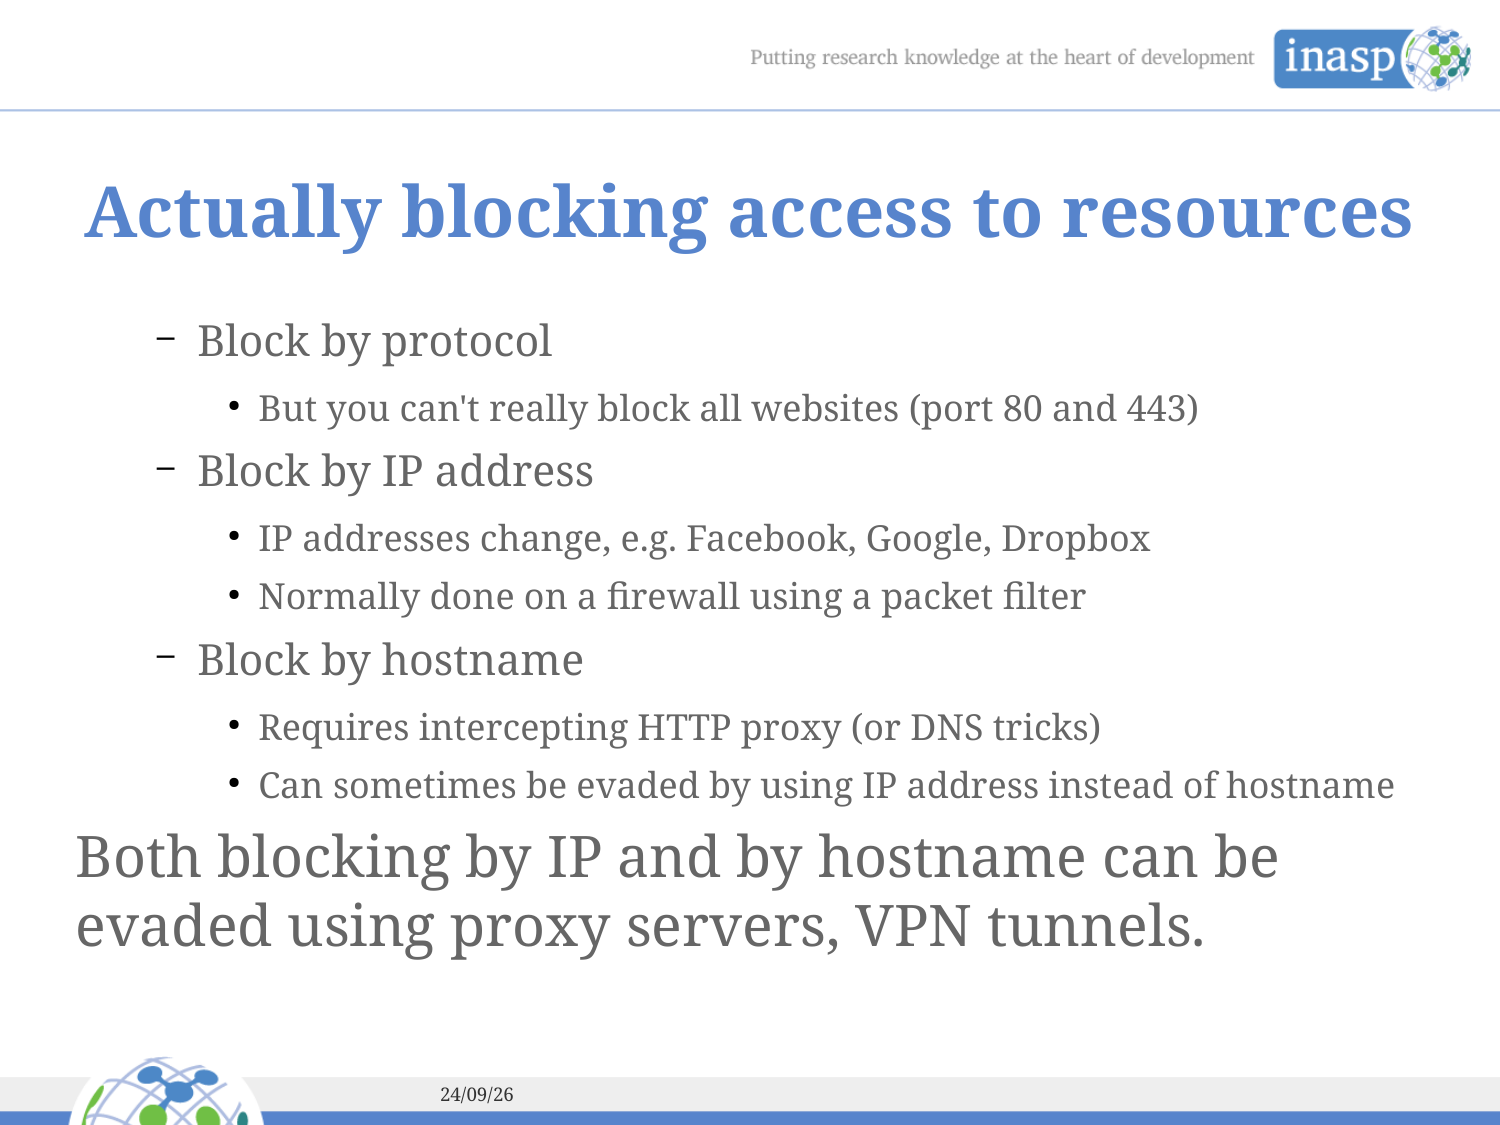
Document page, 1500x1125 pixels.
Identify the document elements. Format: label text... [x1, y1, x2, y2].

picture [0, 0, 1500, 1125]
title Actually blocking access to resources [75, 129, 1426, 313]
list Block by protocol But you can't really block all websites (port 80 and 443) Block by IP address IP addresses change, e.g. Facebook, Google, Dropbox Normally done on a firewall using a packet filter Block by hostname Requires intercepting HTTP proxy (or DNS tricks) Can sometimes be evaded by using IP address instead of hostname Both blocking by IP and by hostname can be evaded using proxy servers, VPN tunnels. [75, 313, 1426, 967]
